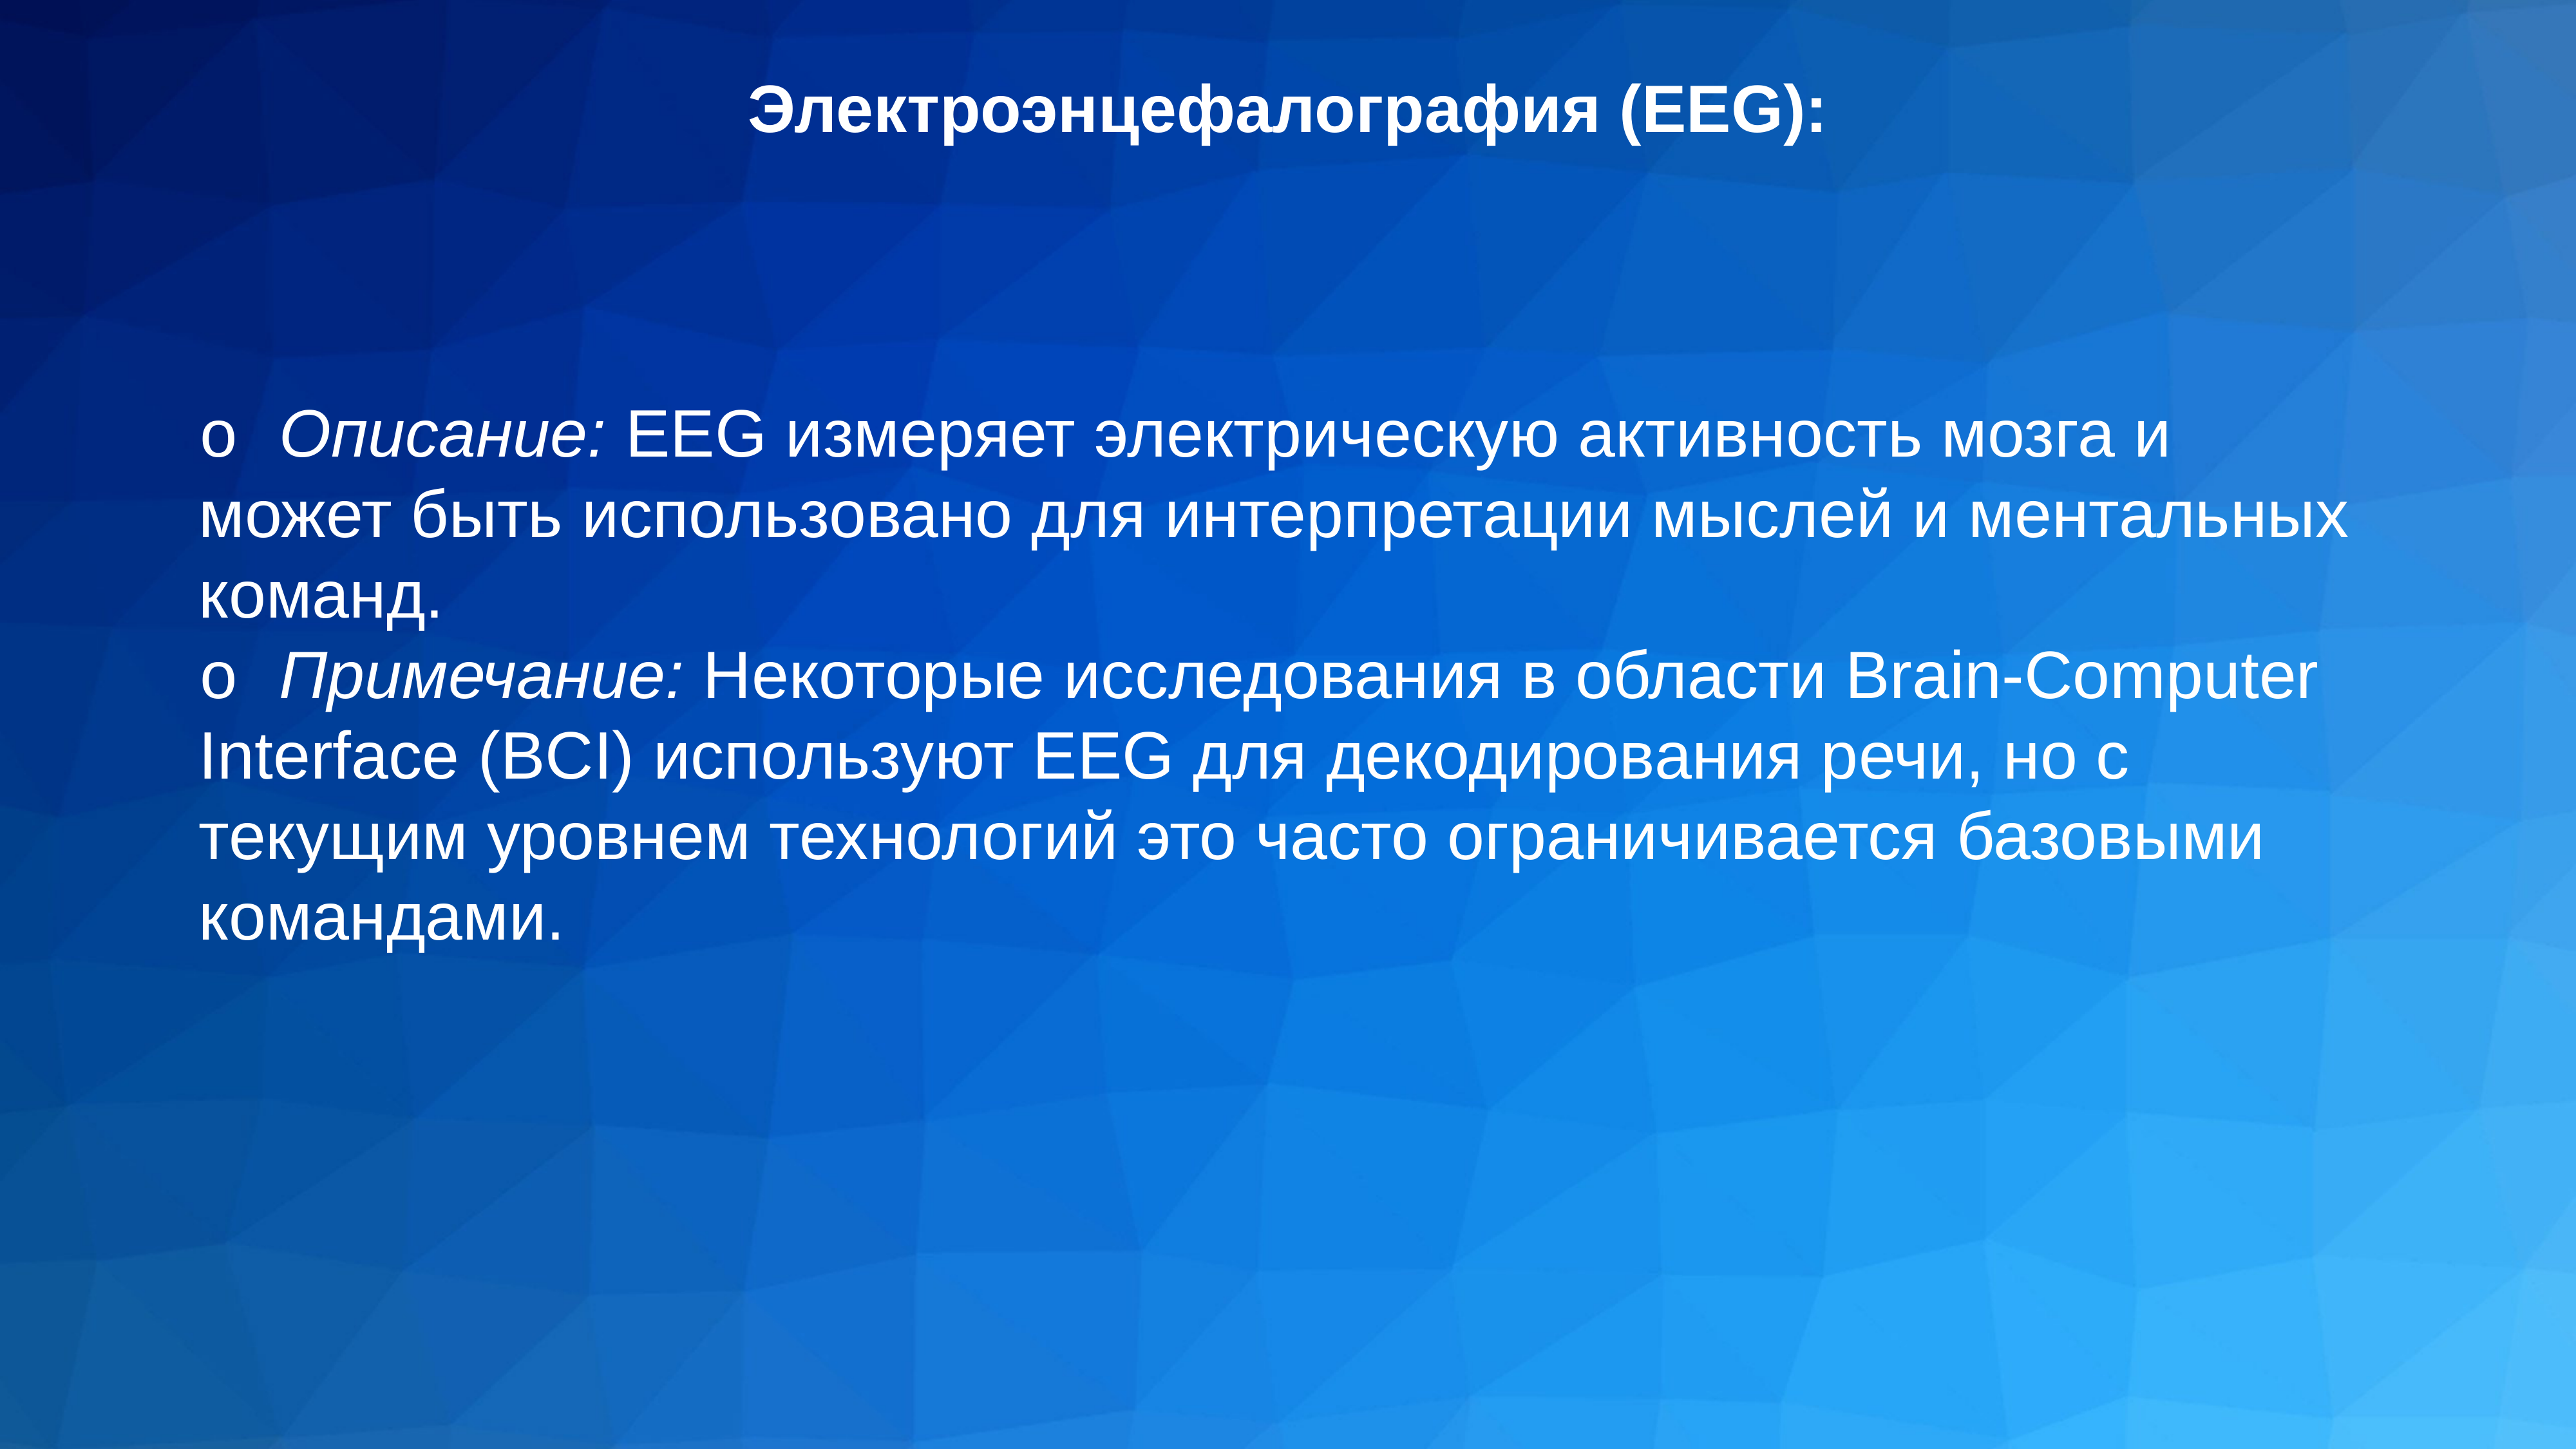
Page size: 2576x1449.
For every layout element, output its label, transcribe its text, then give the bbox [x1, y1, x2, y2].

picture [0, 0, 2576, 1449]
title Электроэнцефалография (EEG): [189, 60, 2389, 376]
list o Описание: EEG измеряет электрическую активность мозга и может быть использовано для интерпретации мыслей и ментальных команд. o Примечание: Некоторые исследования в области Brain-Computer Interface (BCI) используют EEG для декодирования речи, но с текущим уровнем технологий это часто ограничивается базовыми командами. [189, 384, 2389, 1319]
